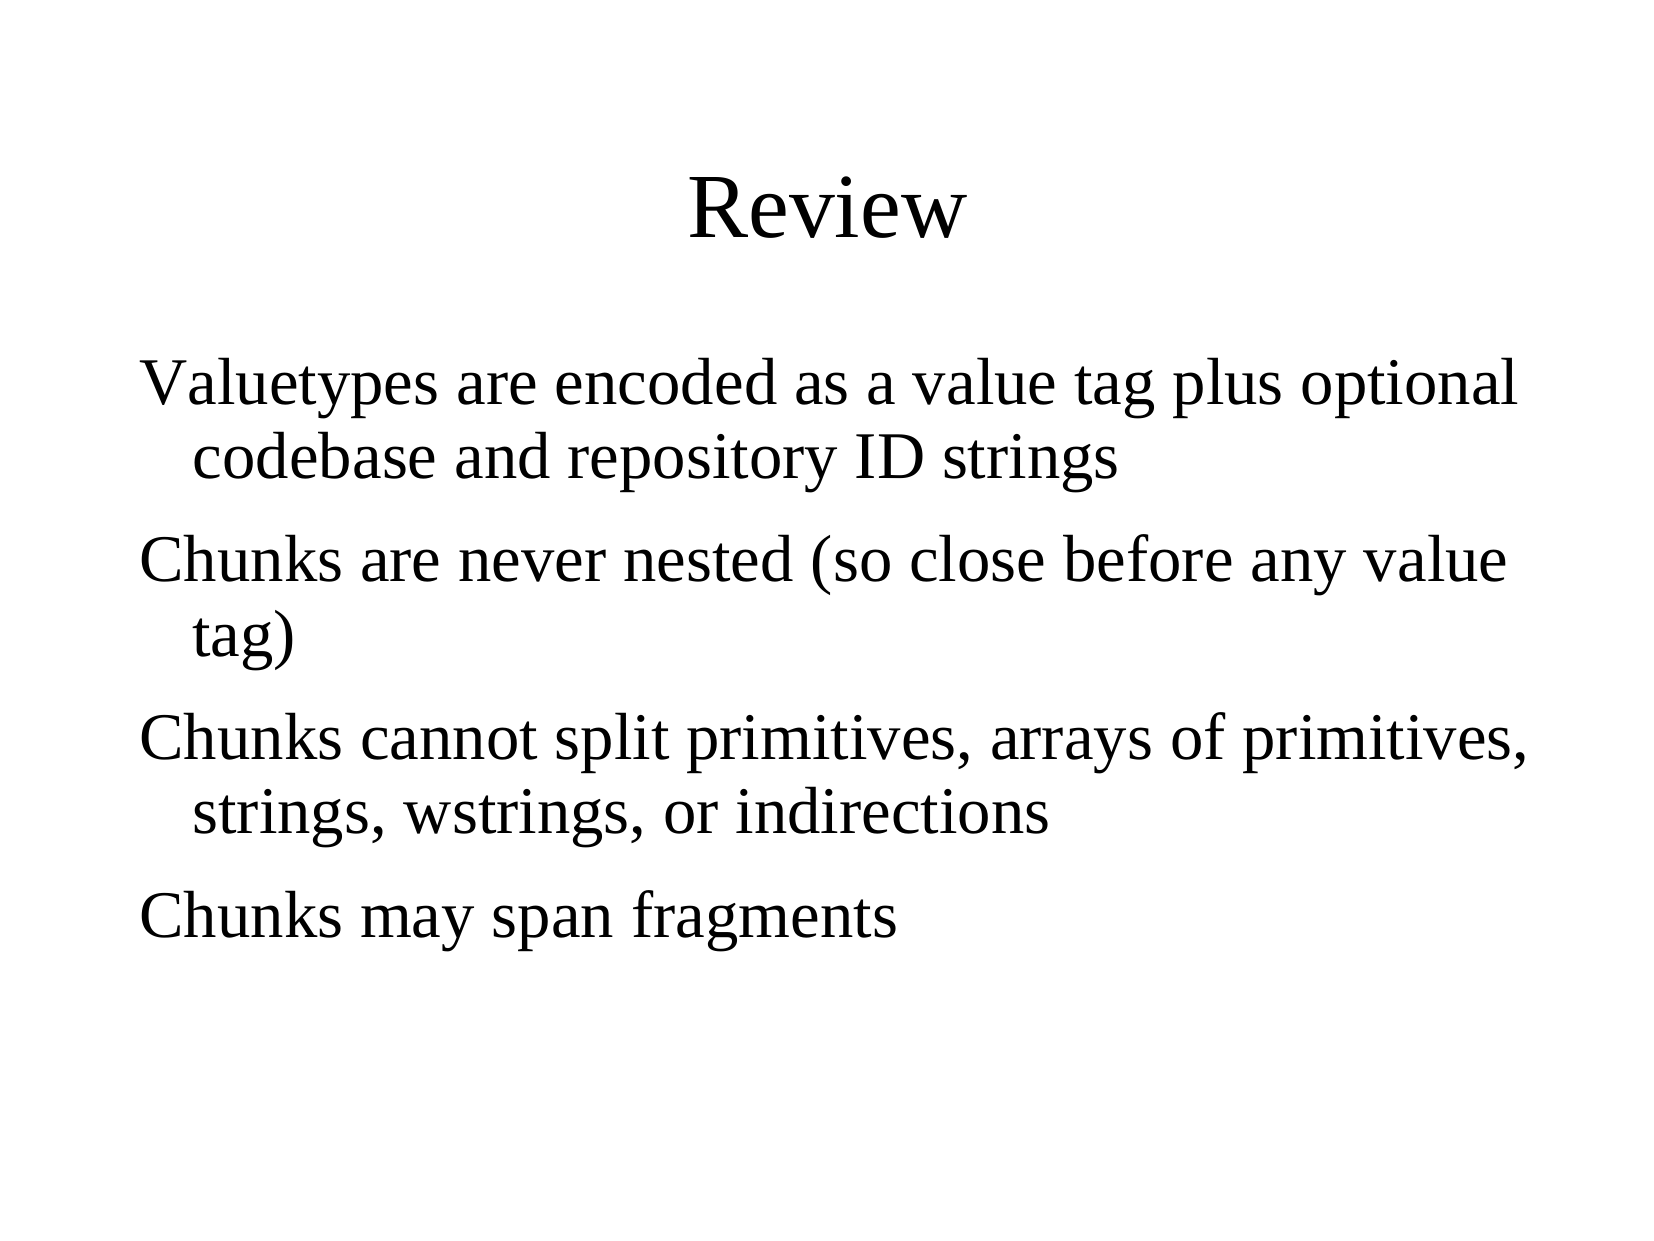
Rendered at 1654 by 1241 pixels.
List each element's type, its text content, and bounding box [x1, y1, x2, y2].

list Valuetypes are encoded as a value tag plus optional codebase and repository ID strings Chunks are never nested (so close before any value tag) Chunks cannot split primitives, arrays of primitives, strings, wstrings, or indirections Chunks may span fragments [121, 344, 1534, 1127]
title Review [121, 102, 1534, 311]
